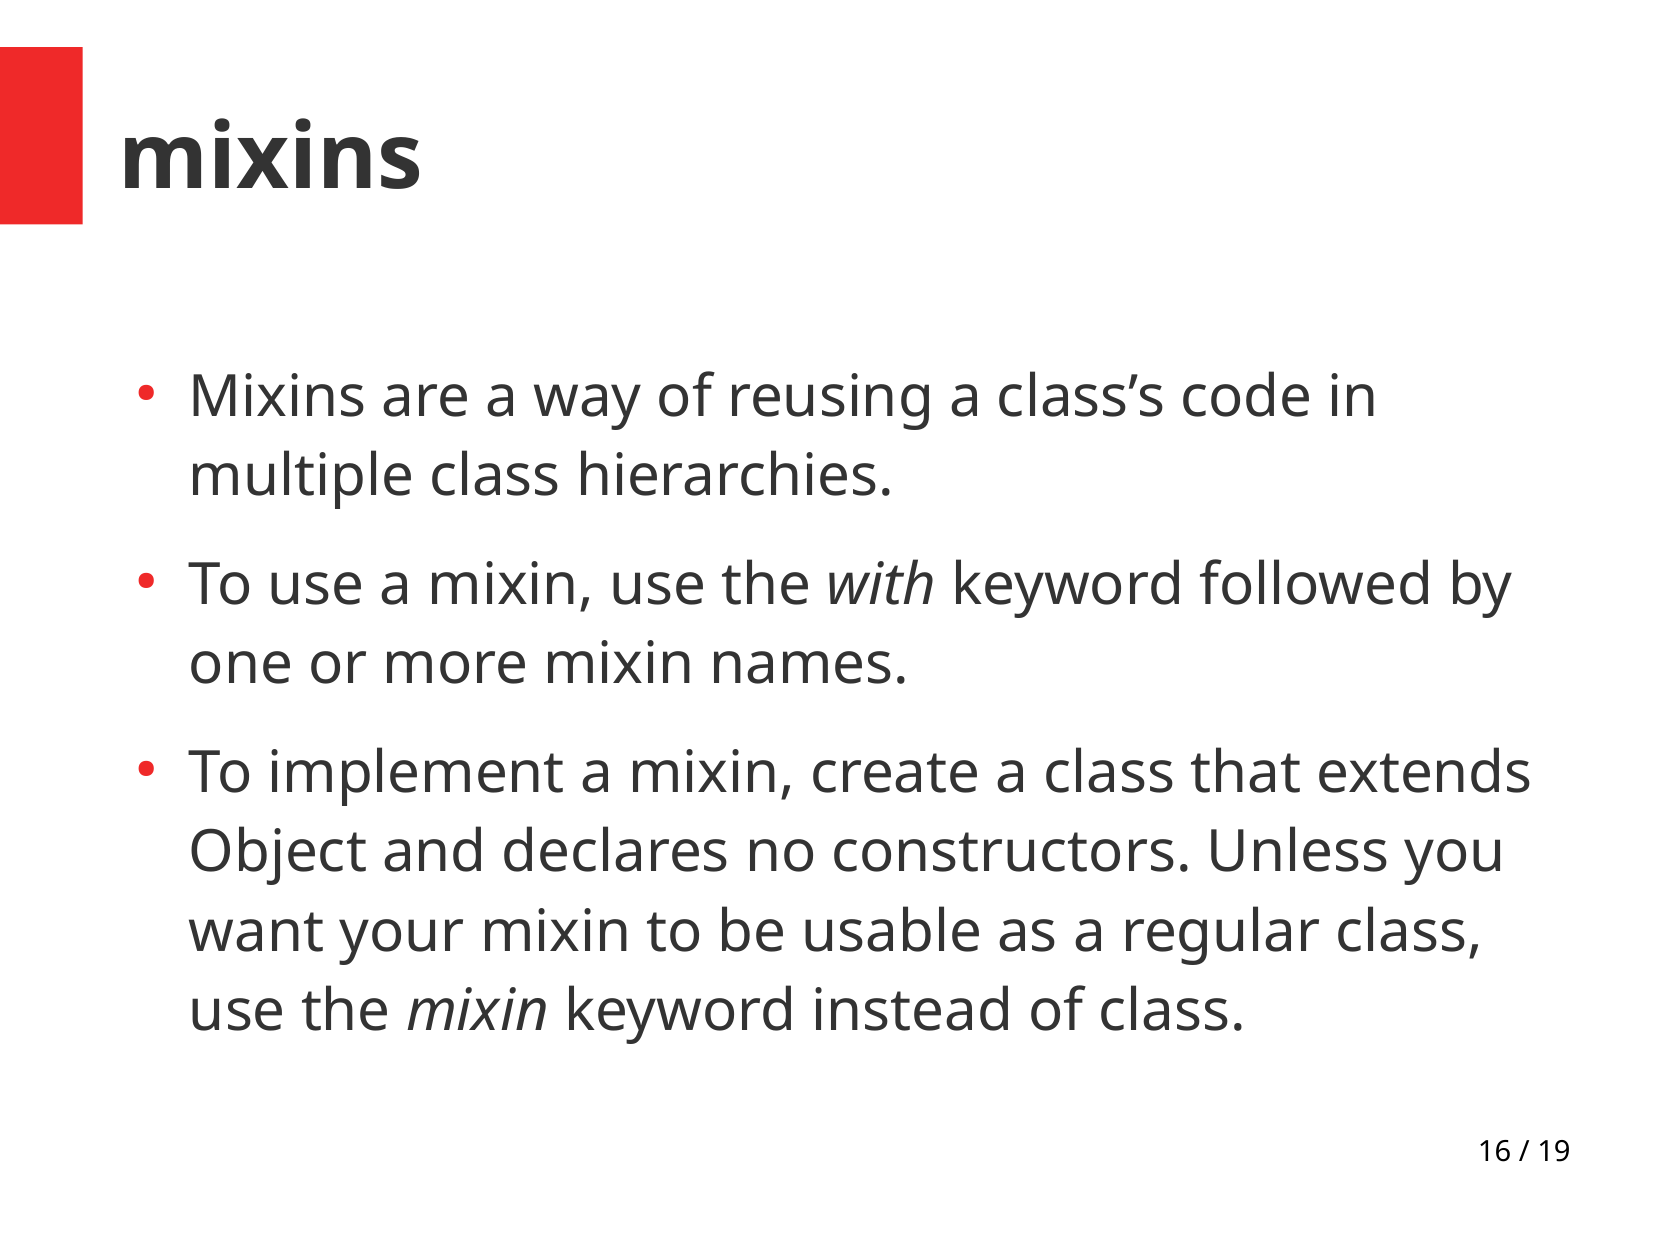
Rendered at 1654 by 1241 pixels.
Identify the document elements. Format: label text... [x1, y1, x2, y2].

title mixins [118, 49, 1571, 257]
list Mixins are a way of reusing a class’s code in multiple class hierarchies. To use a mixin, use the with keyword followed by one or more mixin names. To implement a mixin, create a class that extends Object and declares no constructors. Unless you want your mixin to be usable as a regular class, use the mixin keyword instead of class. [118, 354, 1536, 1074]
